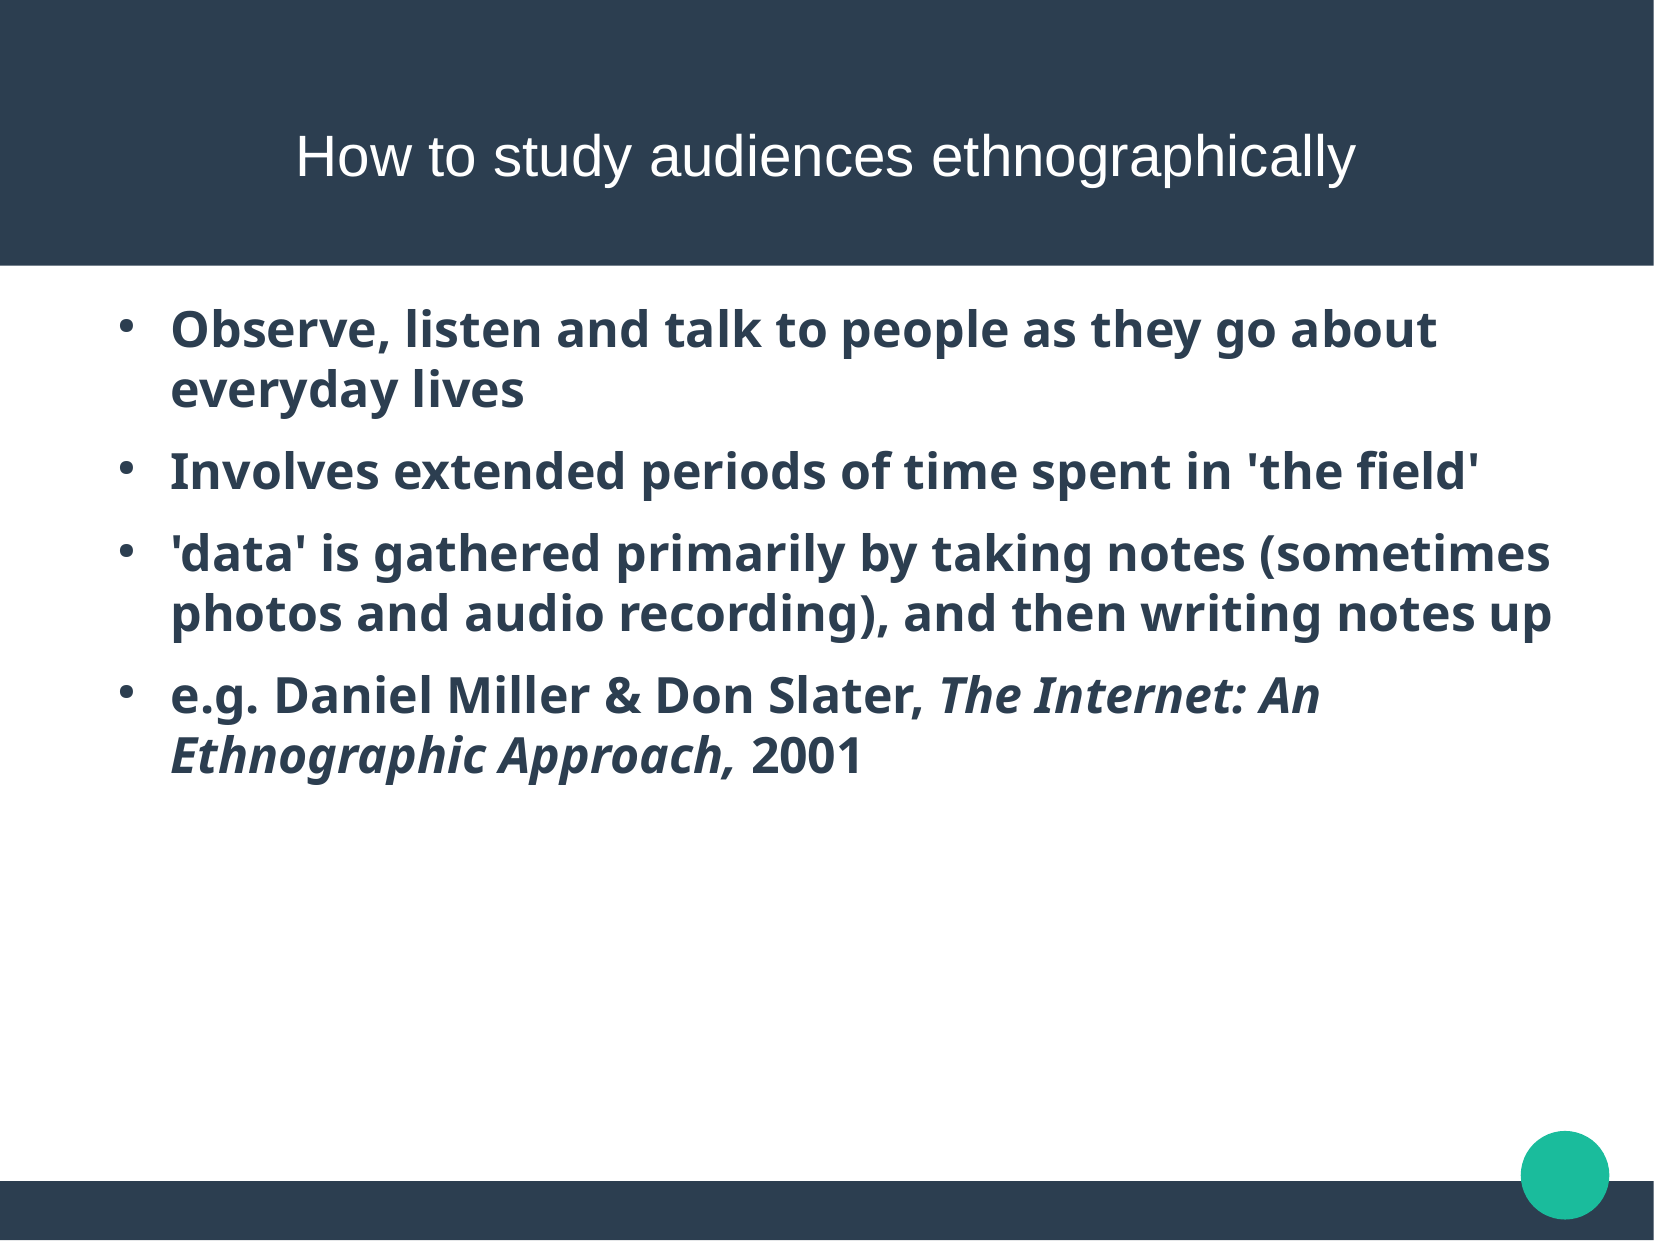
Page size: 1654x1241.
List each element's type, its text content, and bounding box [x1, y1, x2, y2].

title How to study audiences ethnographically [82, 49, 1571, 257]
list Observe, listen and talk to people as they go about everyday lives Involves extended periods of time spent in 'the field' 'data' is gathered primarily by taking notes (sometimes photos and audio recording), and then writing notes up e.g. Daniel Miller & Don Slater, The Internet: An Ethnographic Approach, 2001 [82, 290, 1571, 1010]
